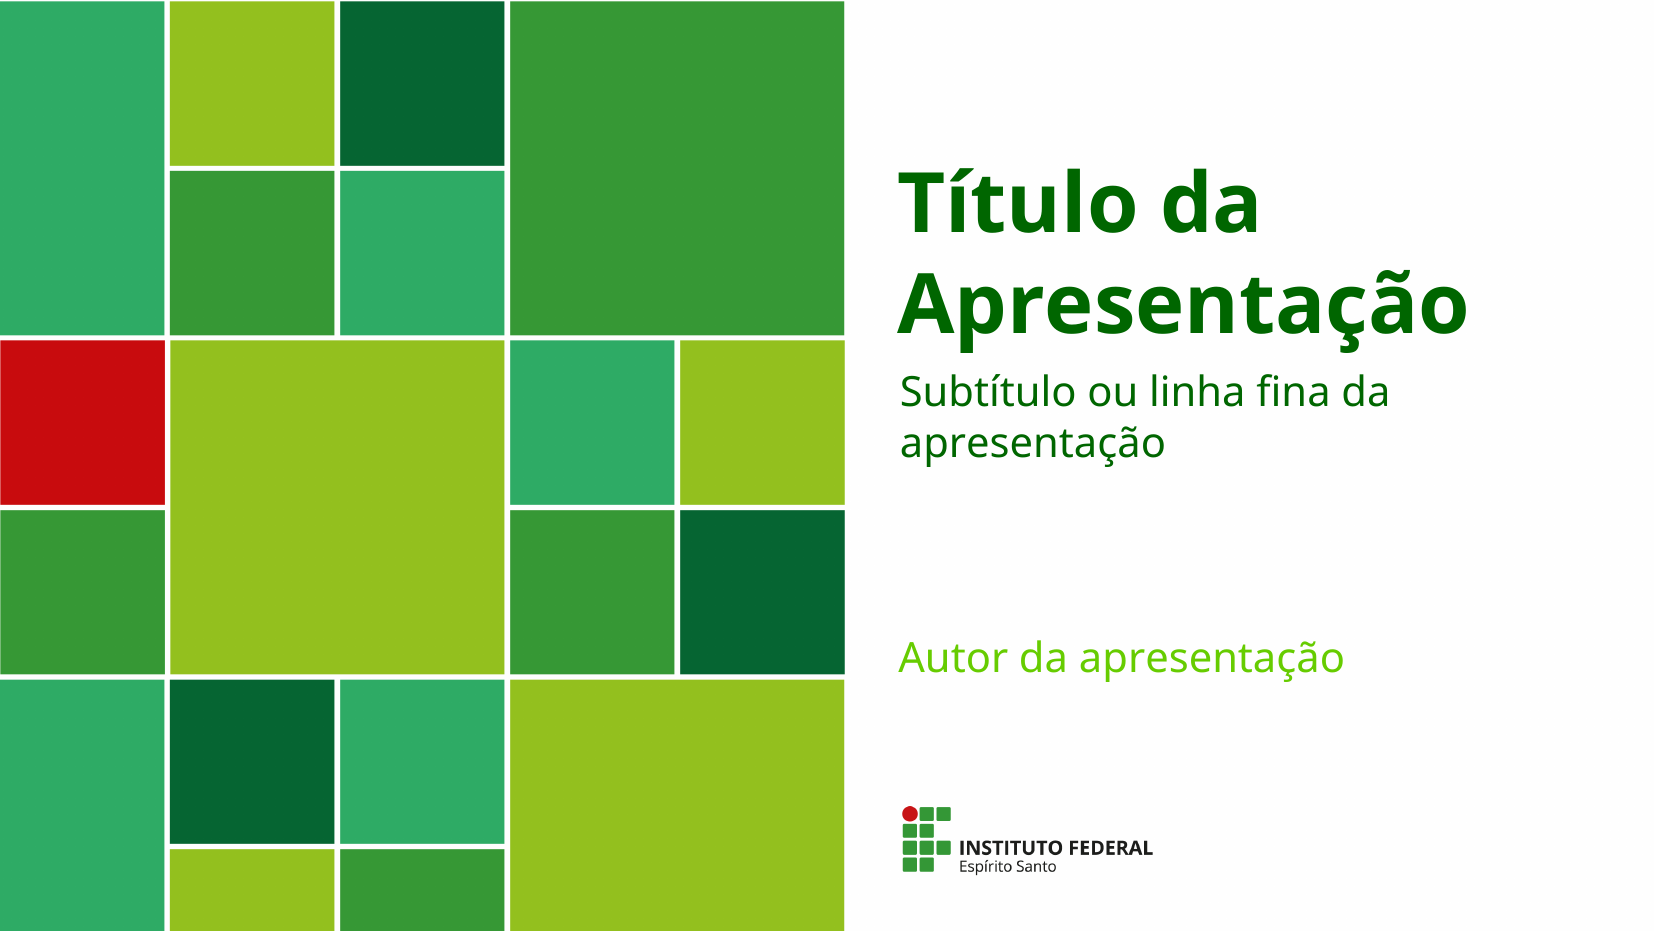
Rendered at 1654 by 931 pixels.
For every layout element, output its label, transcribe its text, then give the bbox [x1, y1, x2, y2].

picture [0, 0, 1654, 931]
text_box Autor da apresentação [883, 623, 1635, 683]
text_box Subtítulo ou linha fina da apresentação [885, 356, 1636, 417]
text_box Título da Apresentação [882, 140, 1557, 201]
